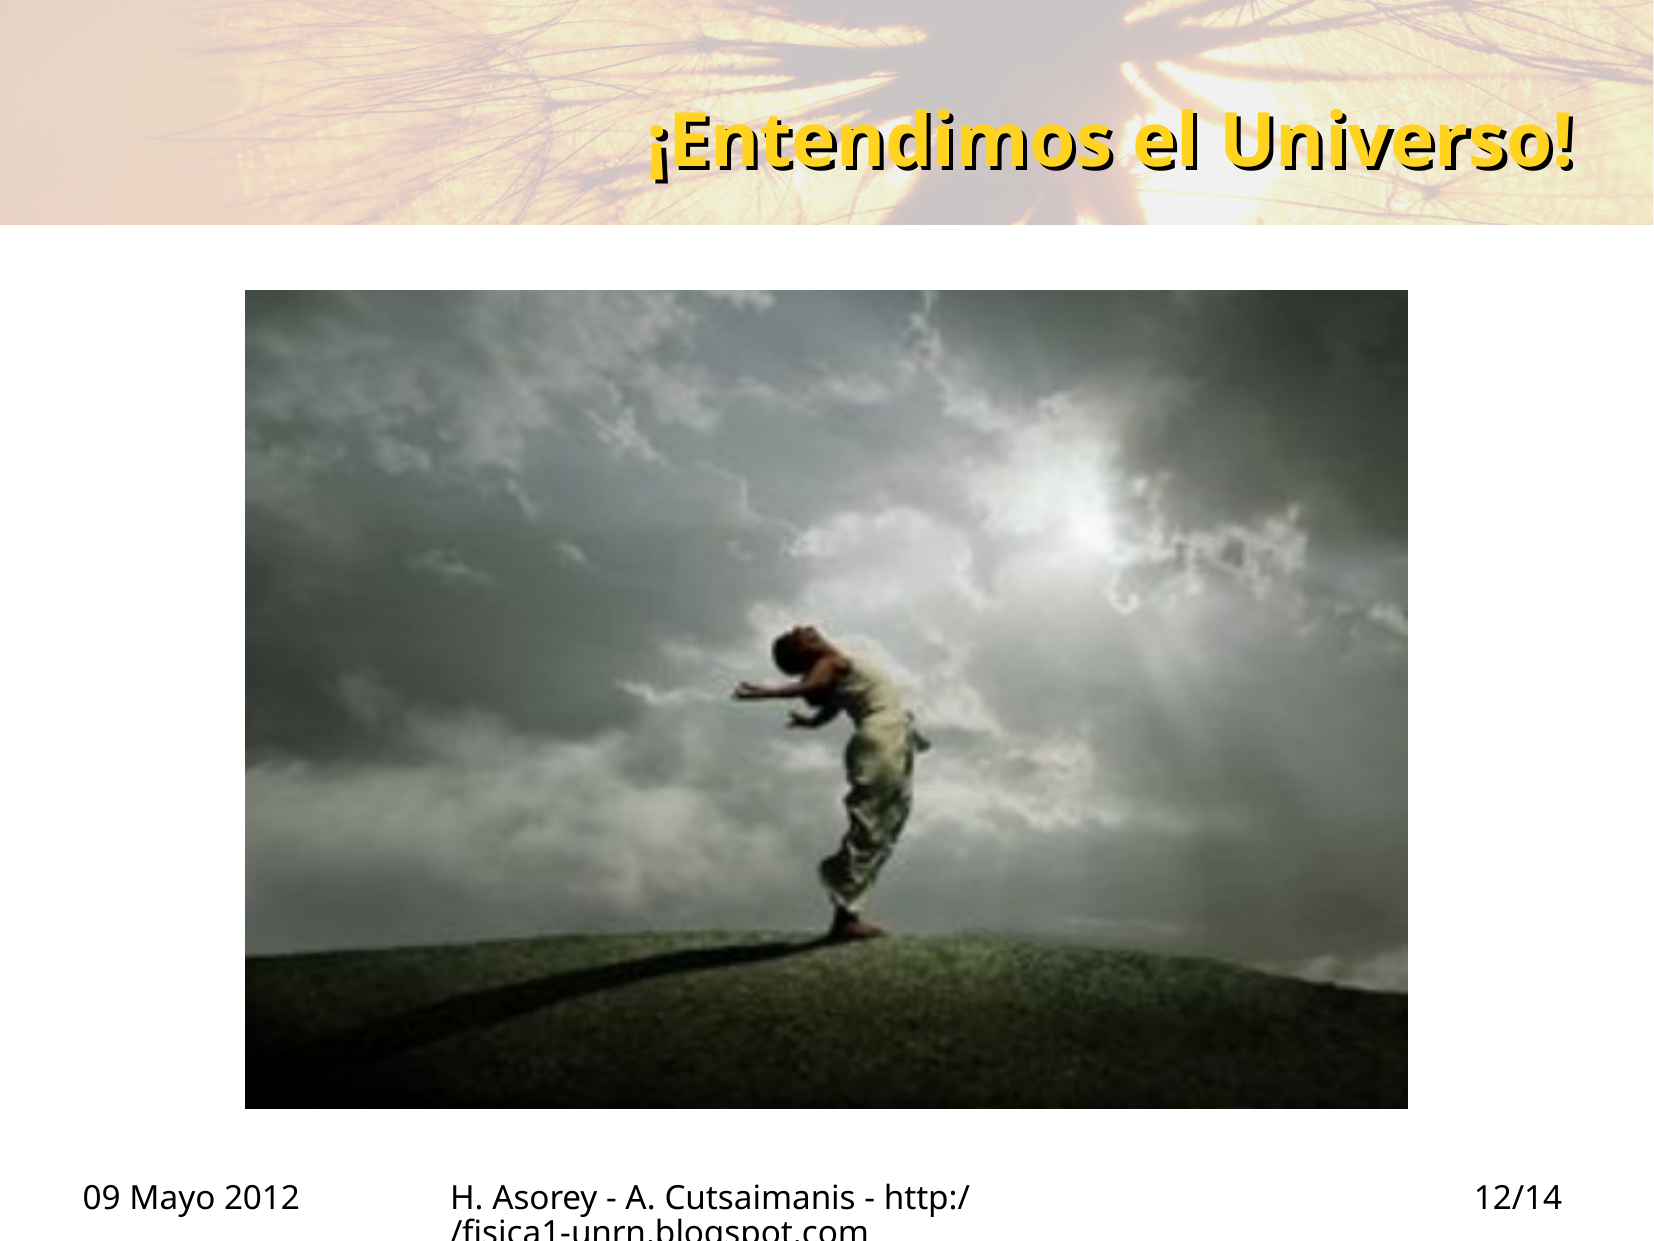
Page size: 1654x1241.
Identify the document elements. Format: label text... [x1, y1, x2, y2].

picture [245, 290, 1408, 1109]
picture [0, 0, 1654, 225]
title ¡Entendimos el Universo! [86, 49, 1576, 226]
